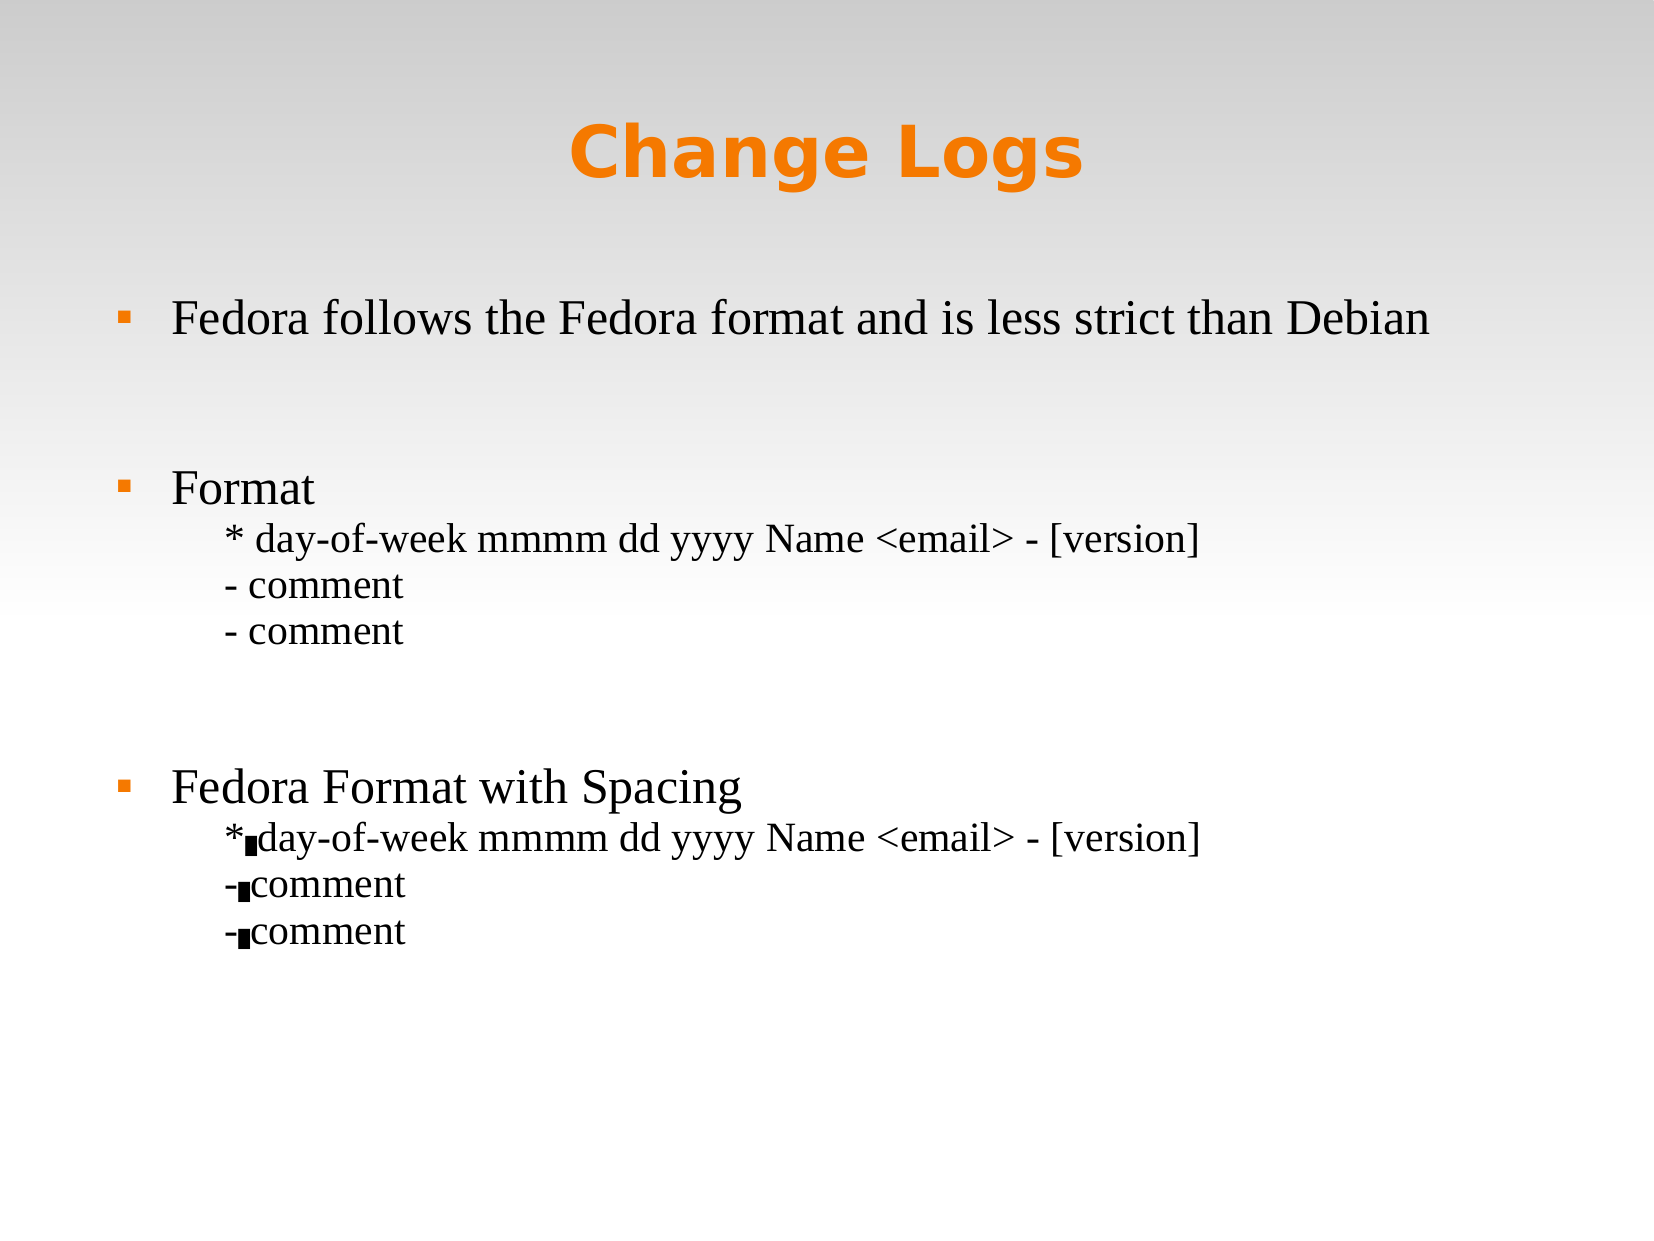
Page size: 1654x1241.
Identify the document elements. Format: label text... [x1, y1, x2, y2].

title Change Logs [82, 49, 1571, 257]
list Fedora follows the Fedora format and is less strict than Debian Format * day-of-week mmmm dd yyyy Name <email> - [version] - comment - comment Fedora Format with Spacing *█day-of-week mmmm dd yyyy Name <email> - [version] -█comment -█comment [82, 290, 1571, 1109]
